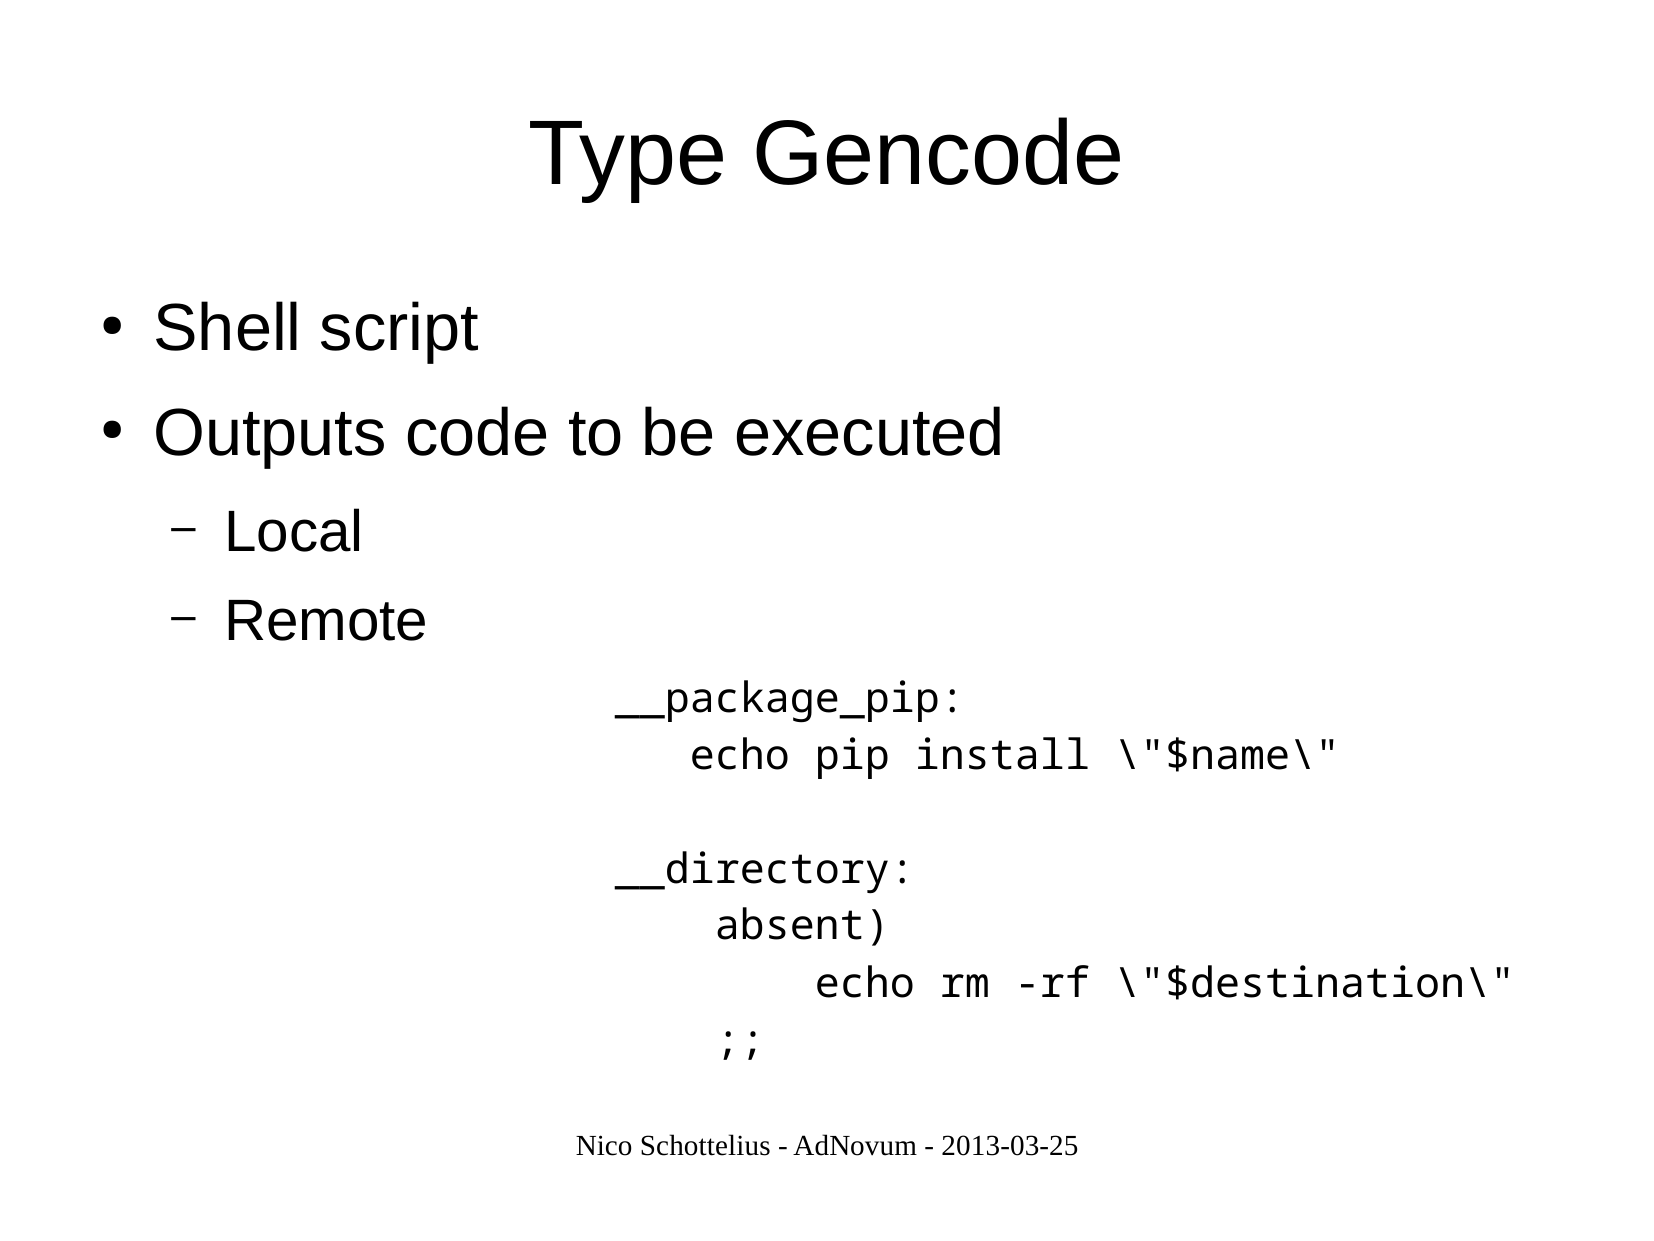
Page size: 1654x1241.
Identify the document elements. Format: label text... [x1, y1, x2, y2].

title Type Gencode [82, 49, 1571, 257]
list Shell script Outputs code to be executed Local Remote [82, 290, 1538, 721]
text_box __package_pip: echo pip install \"$name\" __directory: absent) echo rm -rf \"$destination\" ;; [600, 660, 1621, 1063]
